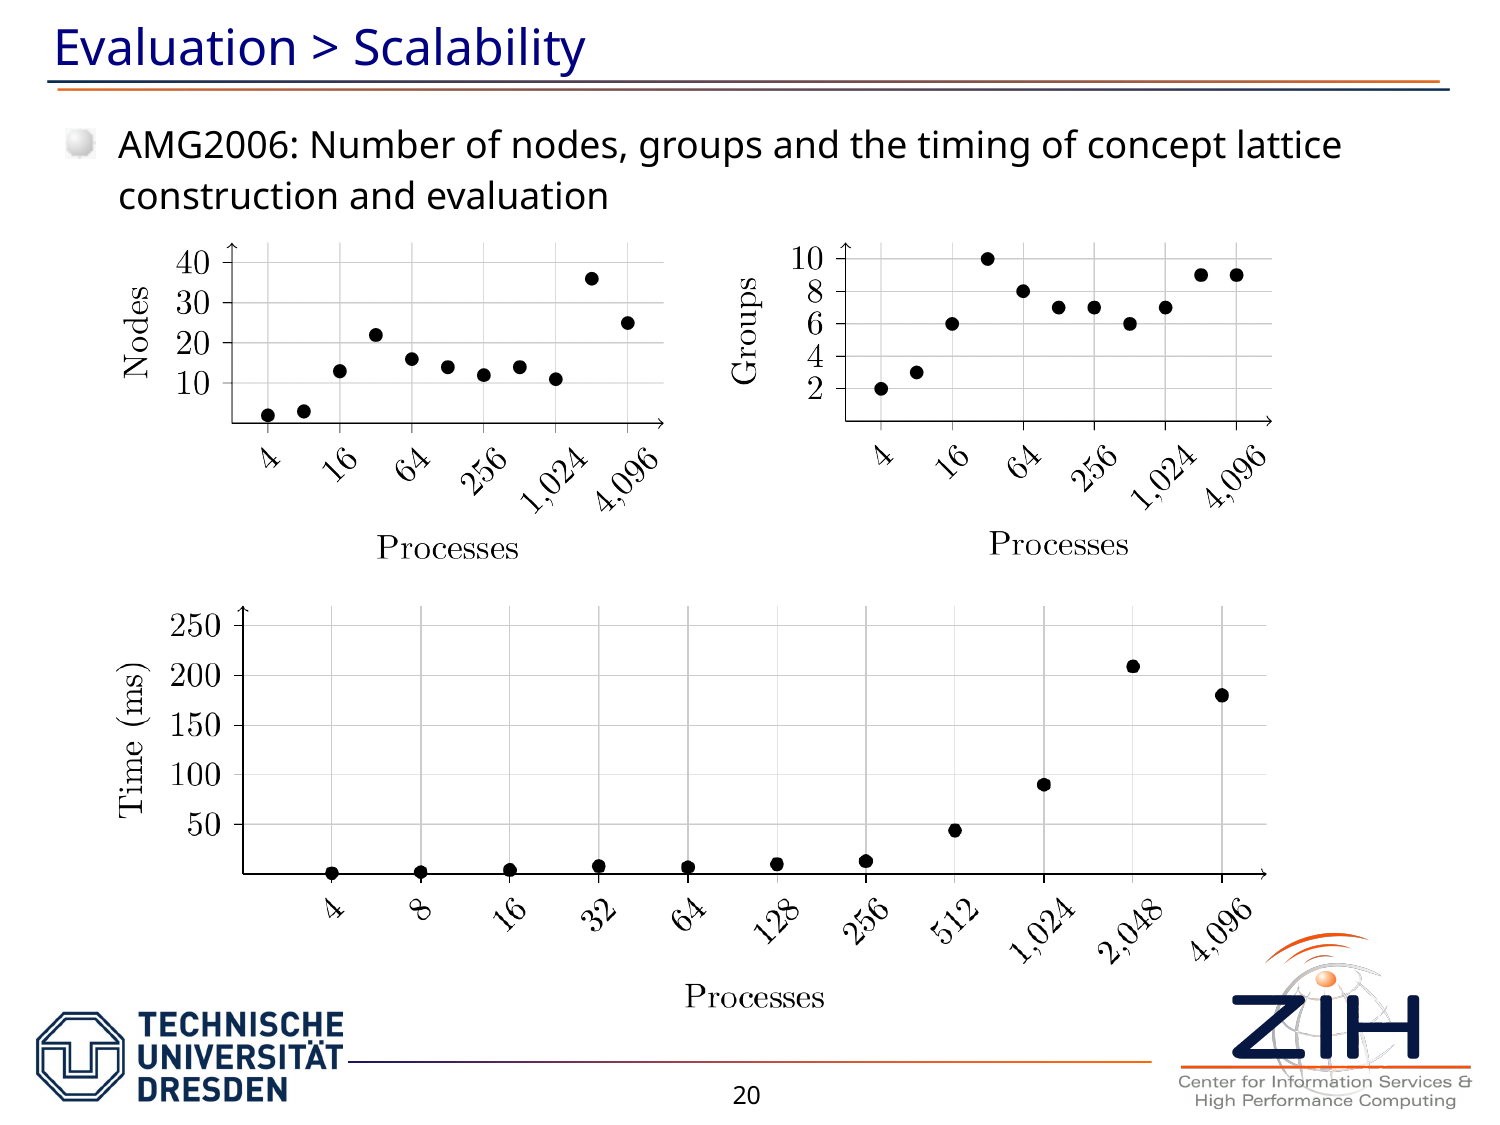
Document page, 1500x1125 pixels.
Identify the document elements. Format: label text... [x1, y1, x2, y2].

picture [115, 605, 1473, 1110]
picture [731, 242, 1272, 555]
picture [123, 242, 664, 559]
list AMG2006: Number of nodes, groups and the timing of concept lattice construction and evaluation [29, 118, 1418, 771]
title Evaluation > Scalability [53, 12, 1453, 81]
picture [35, 1011, 343, 1102]
picture [47, 80, 1450, 91]
